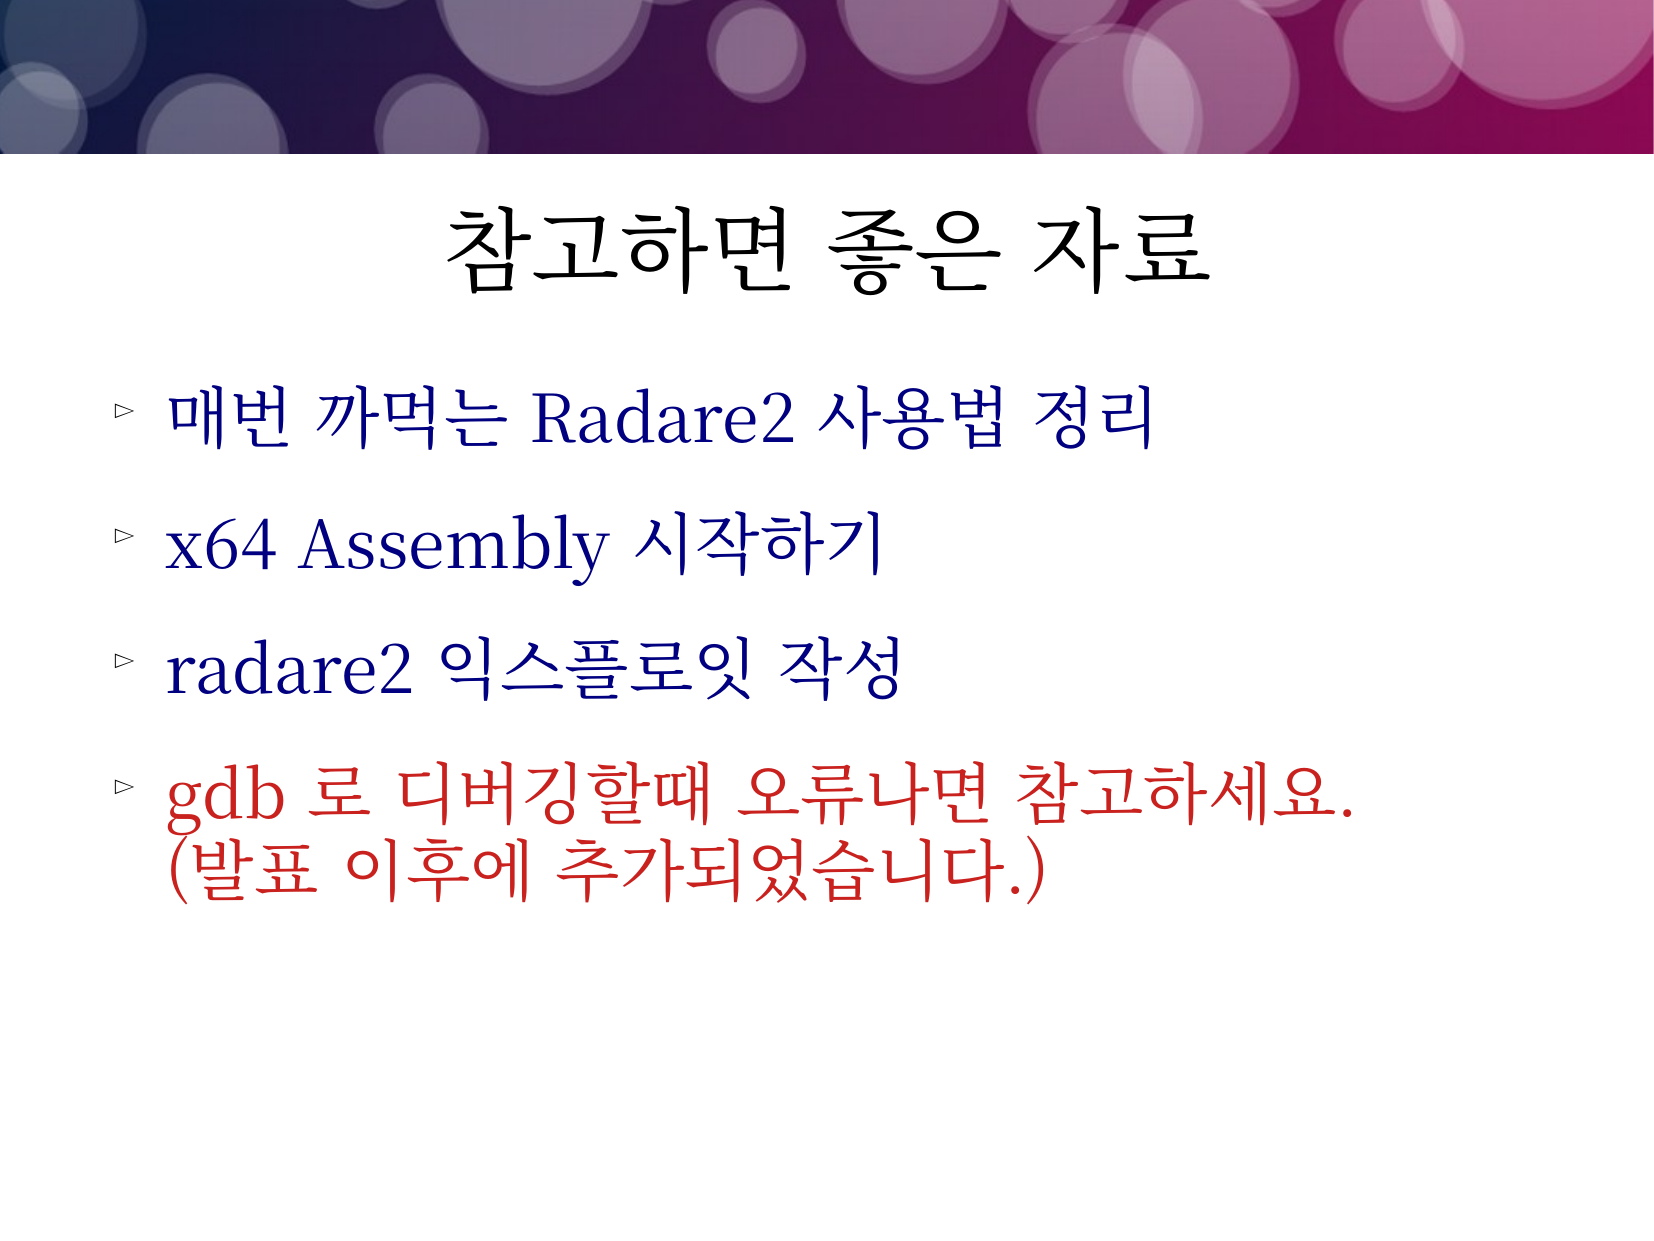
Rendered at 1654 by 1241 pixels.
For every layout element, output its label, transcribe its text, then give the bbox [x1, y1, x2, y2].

title 참고하면 좋은 자료 [82, 159, 1571, 331]
picture [0, 0, 1654, 154]
list 매번 까먹는 Radare2 사용법 정리 x64 Assembly 시작하기 radare2 익스플로잇 작성 gdb 로 디버깅할때 오류나면 참고하세요. (발표 이후에 추가되었습니다.) [94, 366, 1583, 1087]
